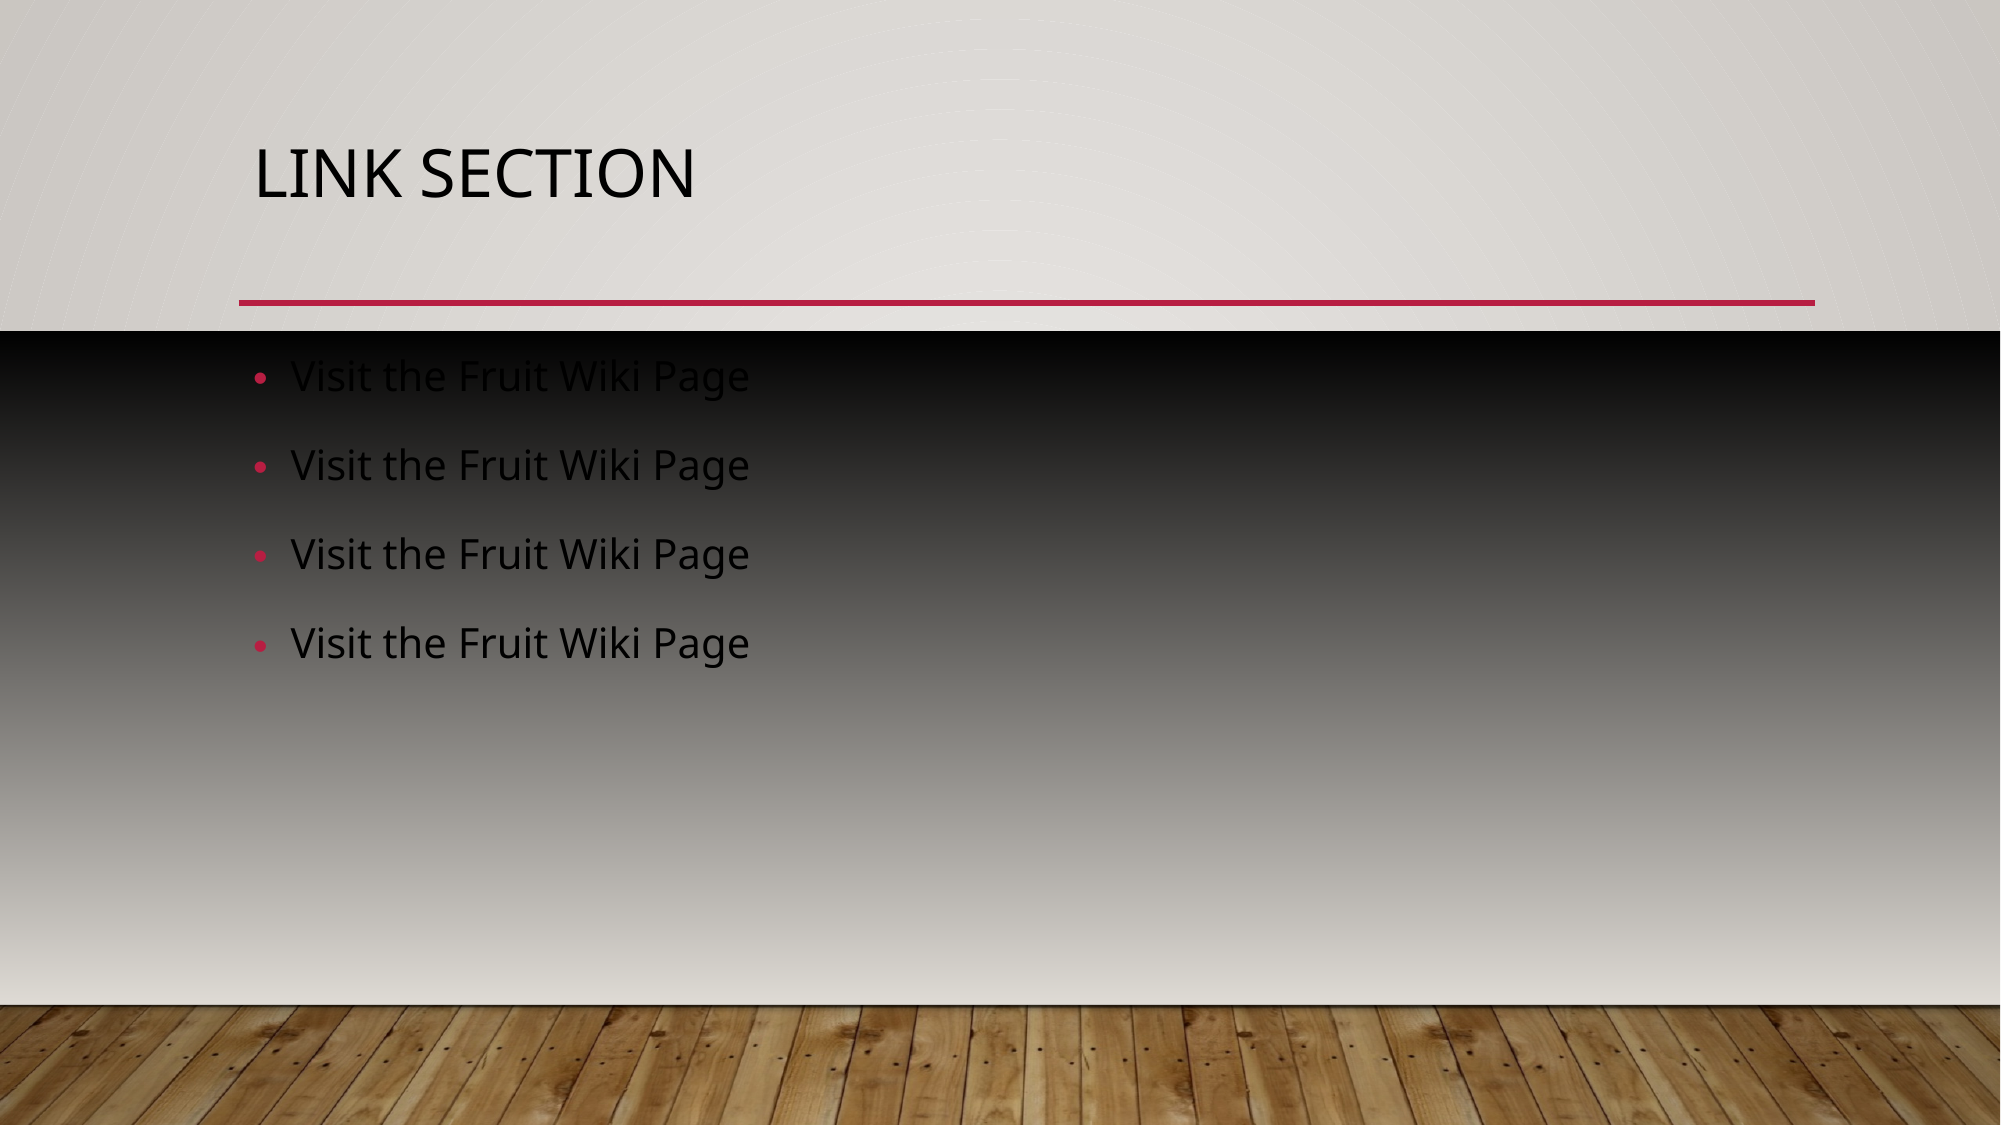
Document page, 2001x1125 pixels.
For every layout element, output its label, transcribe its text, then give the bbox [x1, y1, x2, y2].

title Link Section [238, 131, 1814, 305]
list Visit the Fruit Wiki Page Visit the Fruit Wiki Page Visit the Fruit Wiki Page Visit the Fruit Wiki Page [238, 330, 1814, 897]
